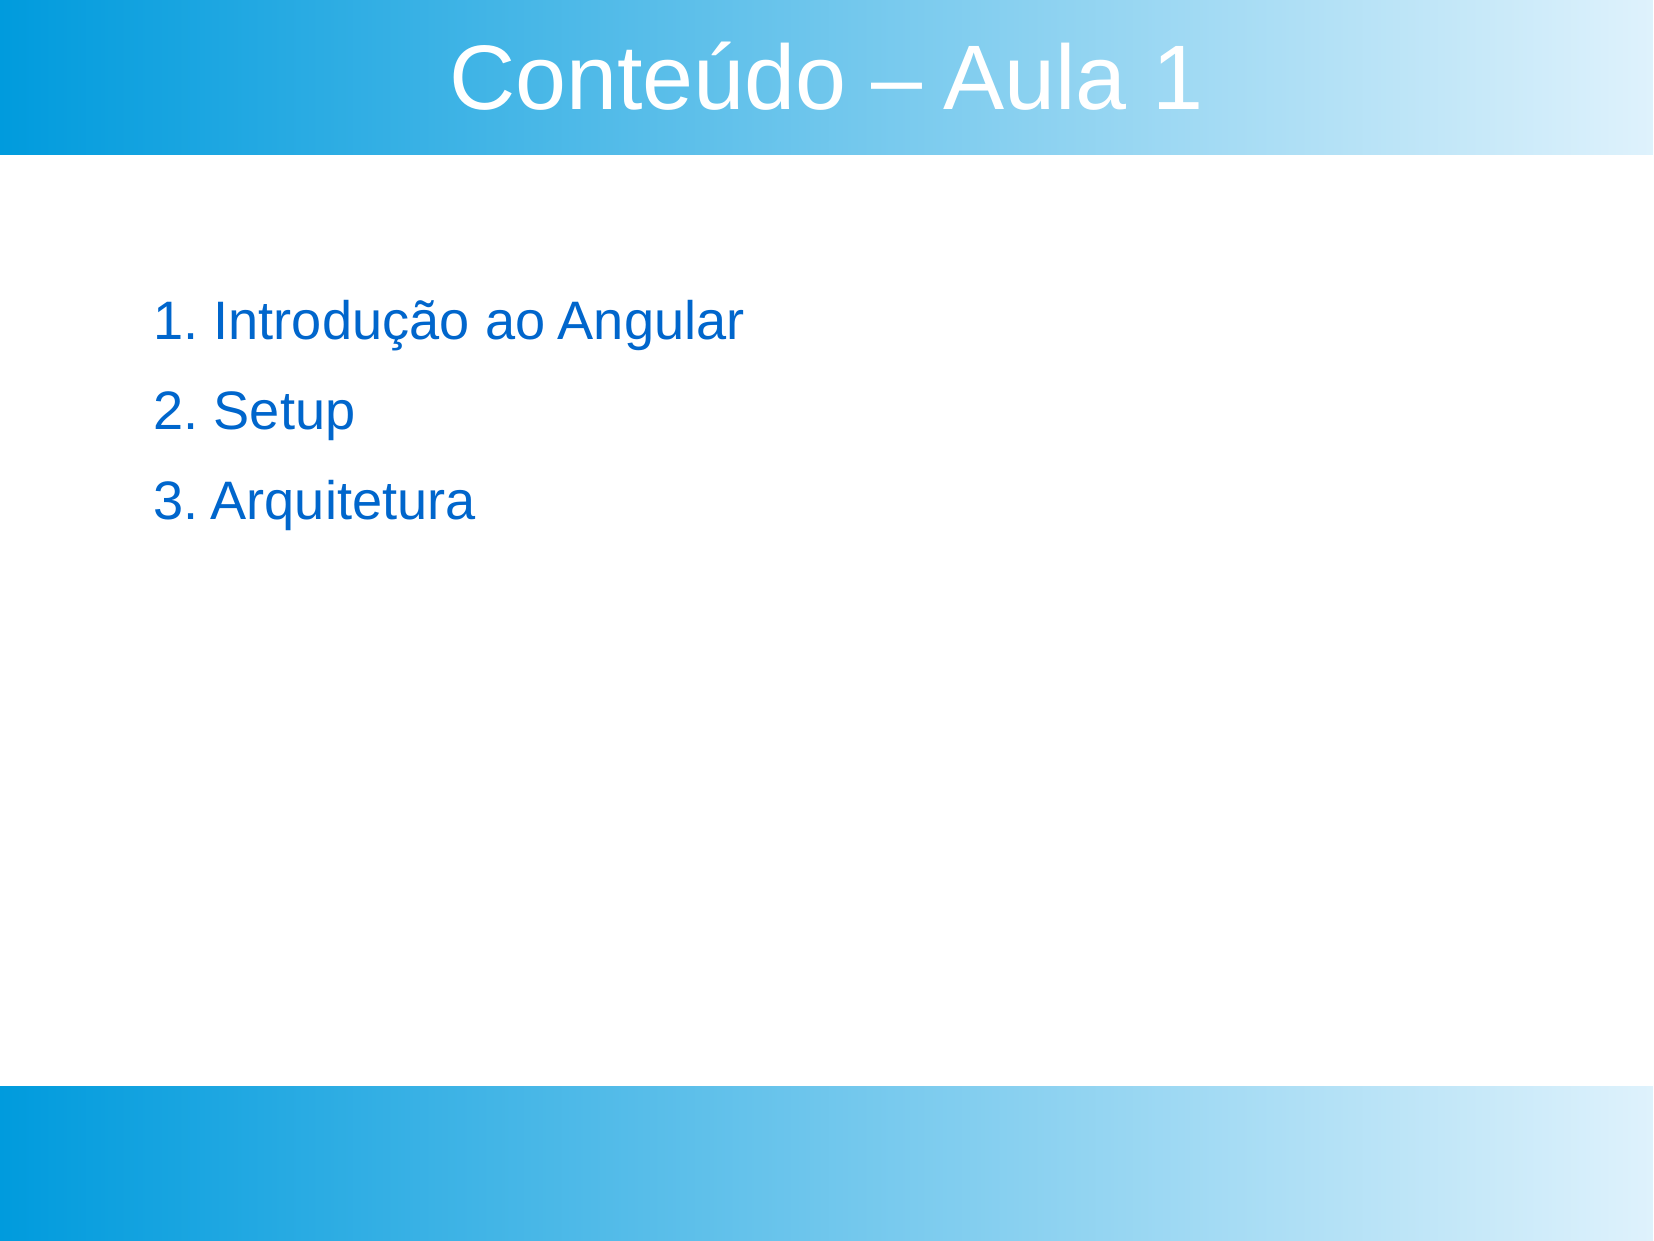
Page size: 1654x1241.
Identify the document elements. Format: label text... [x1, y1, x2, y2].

list 1. Introdução ao Angular 2. Setup 3. Arquitetura [82, 290, 1571, 1010]
title Conteúdo – Aula 1 [82, 25, 1571, 131]
